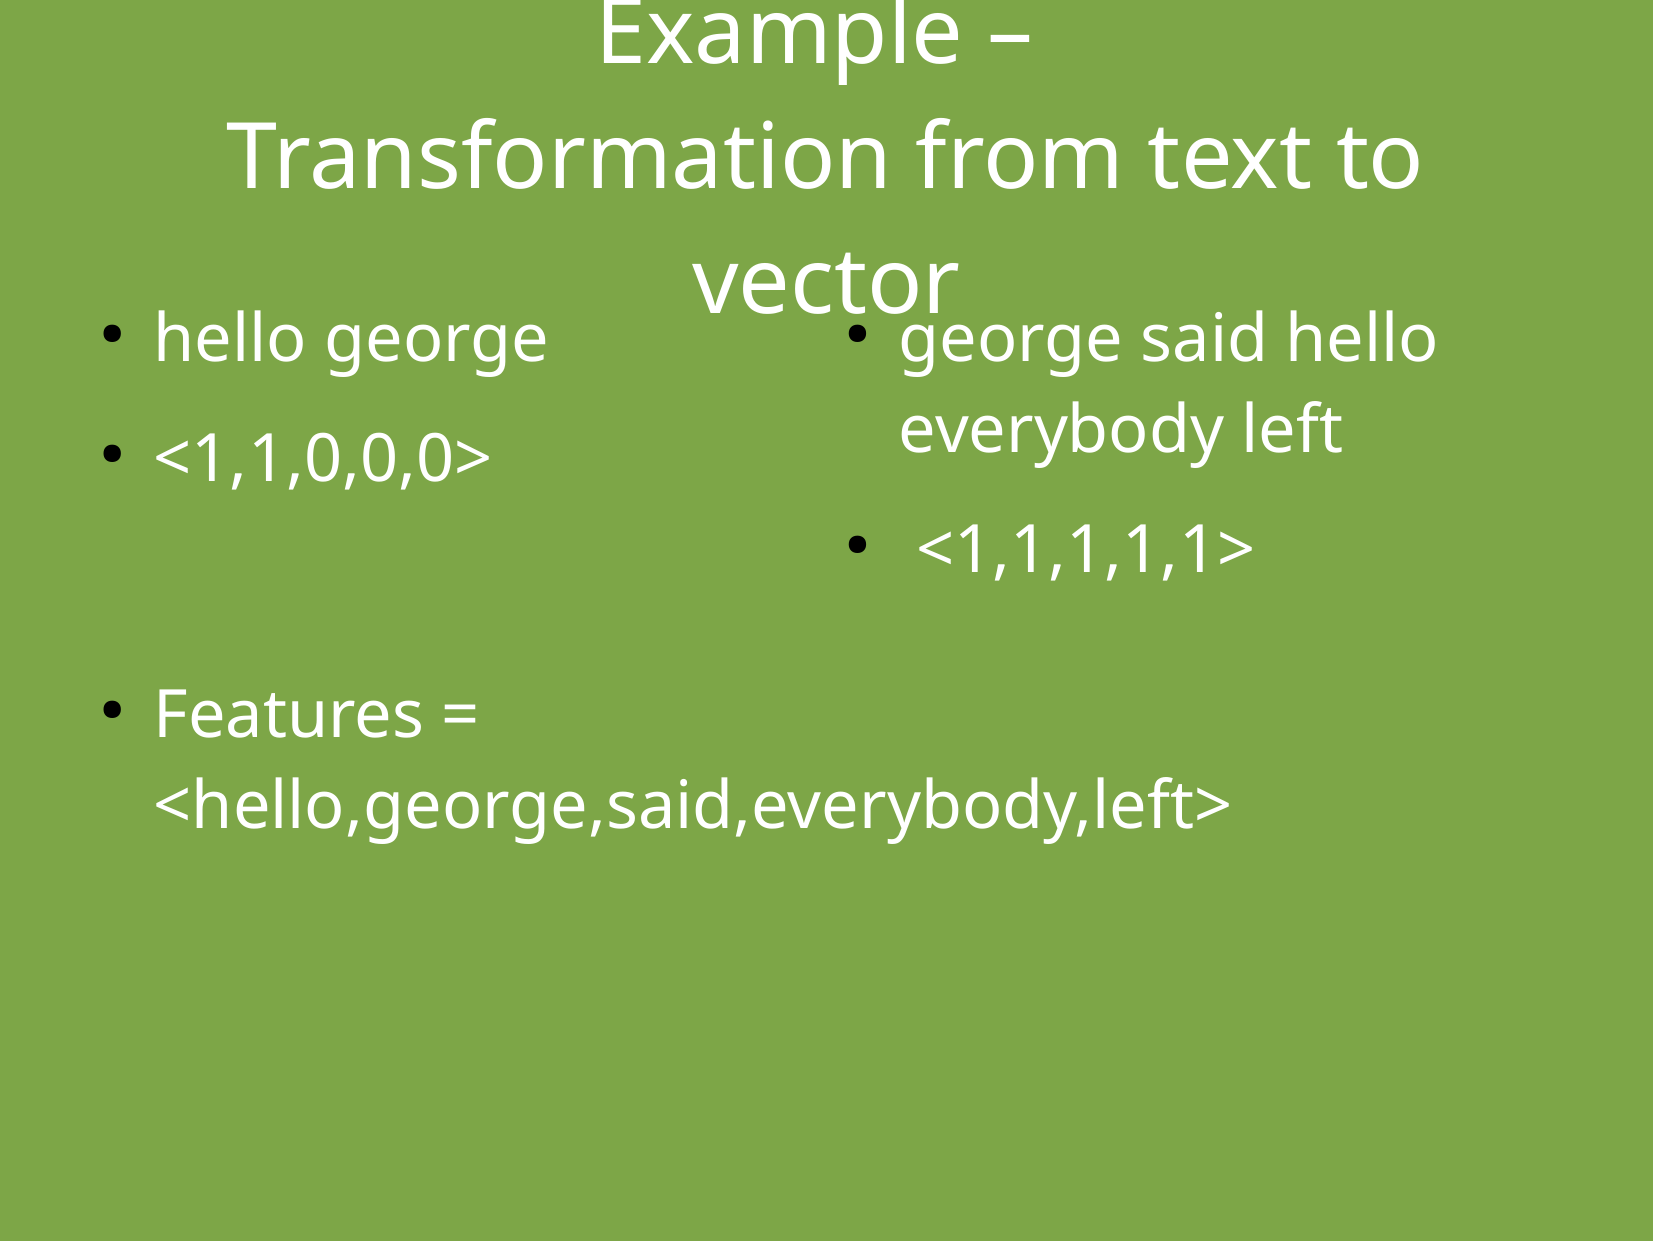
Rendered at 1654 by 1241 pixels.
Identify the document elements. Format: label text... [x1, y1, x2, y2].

list george said hello everybody left <1,1,1,1,1> [827, 290, 1538, 634]
list hello george <1,1,0,0,0> [82, 290, 793, 634]
list Features = <hello,george,said,everybody,left> [82, 666, 1538, 1010]
title Example – Transformation from text to vector [82, 49, 1571, 257]
